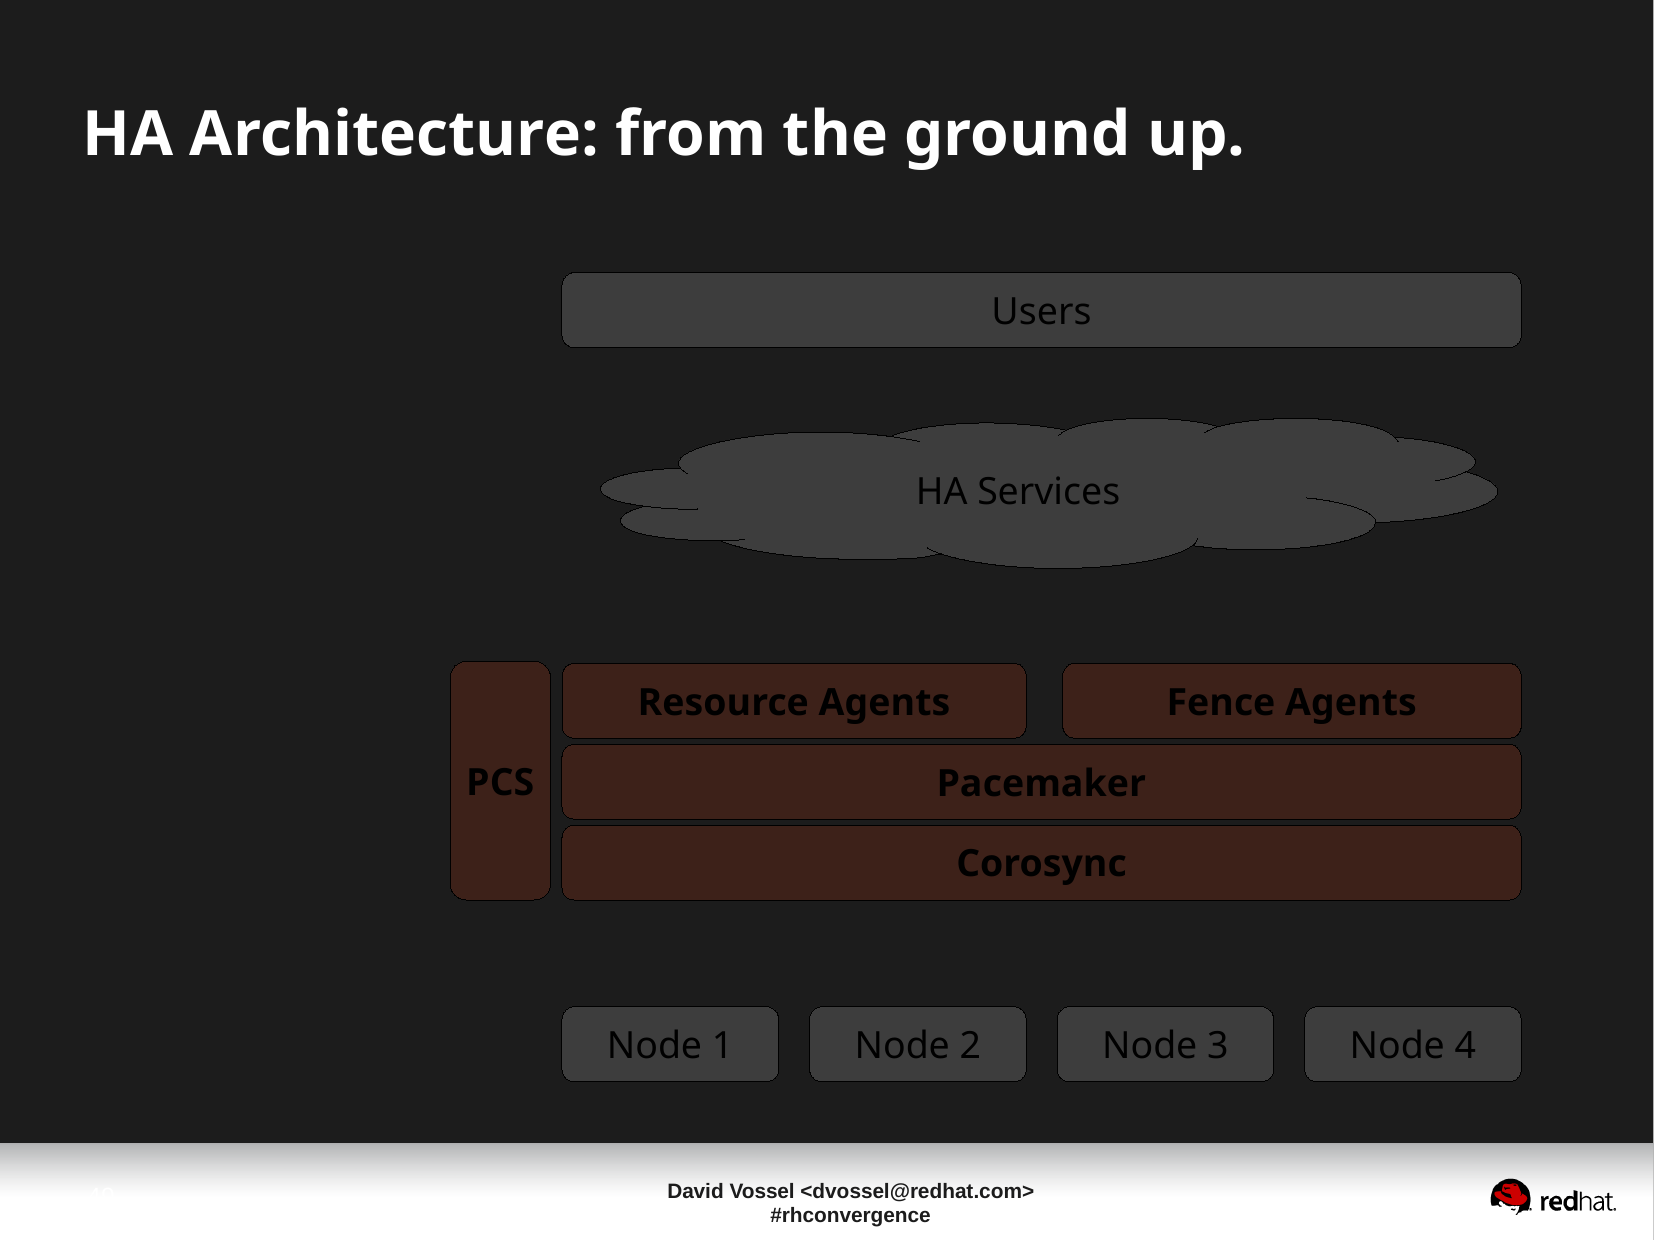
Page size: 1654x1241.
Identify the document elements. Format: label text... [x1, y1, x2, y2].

text_box Pacemaker [561, 744, 1522, 820]
text_box Node 4 [1304, 1006, 1522, 1082]
title HA Architecture: from the ground up. [82, 37, 1571, 226]
picture [0, 1143, 1654, 1241]
text_box Node 2 [809, 1006, 1027, 1082]
text_box Node 1 [561, 1006, 779, 1082]
text_box Node 3 [1057, 1006, 1274, 1082]
text_box Users [561, 272, 1522, 348]
text_box PCS [450, 661, 551, 901]
text_box HA Services [600, 418, 1498, 569]
text_box Fence Agents [1062, 663, 1522, 739]
text_box Corosync [561, 825, 1522, 901]
text_box Resource Agents [562, 663, 1027, 739]
